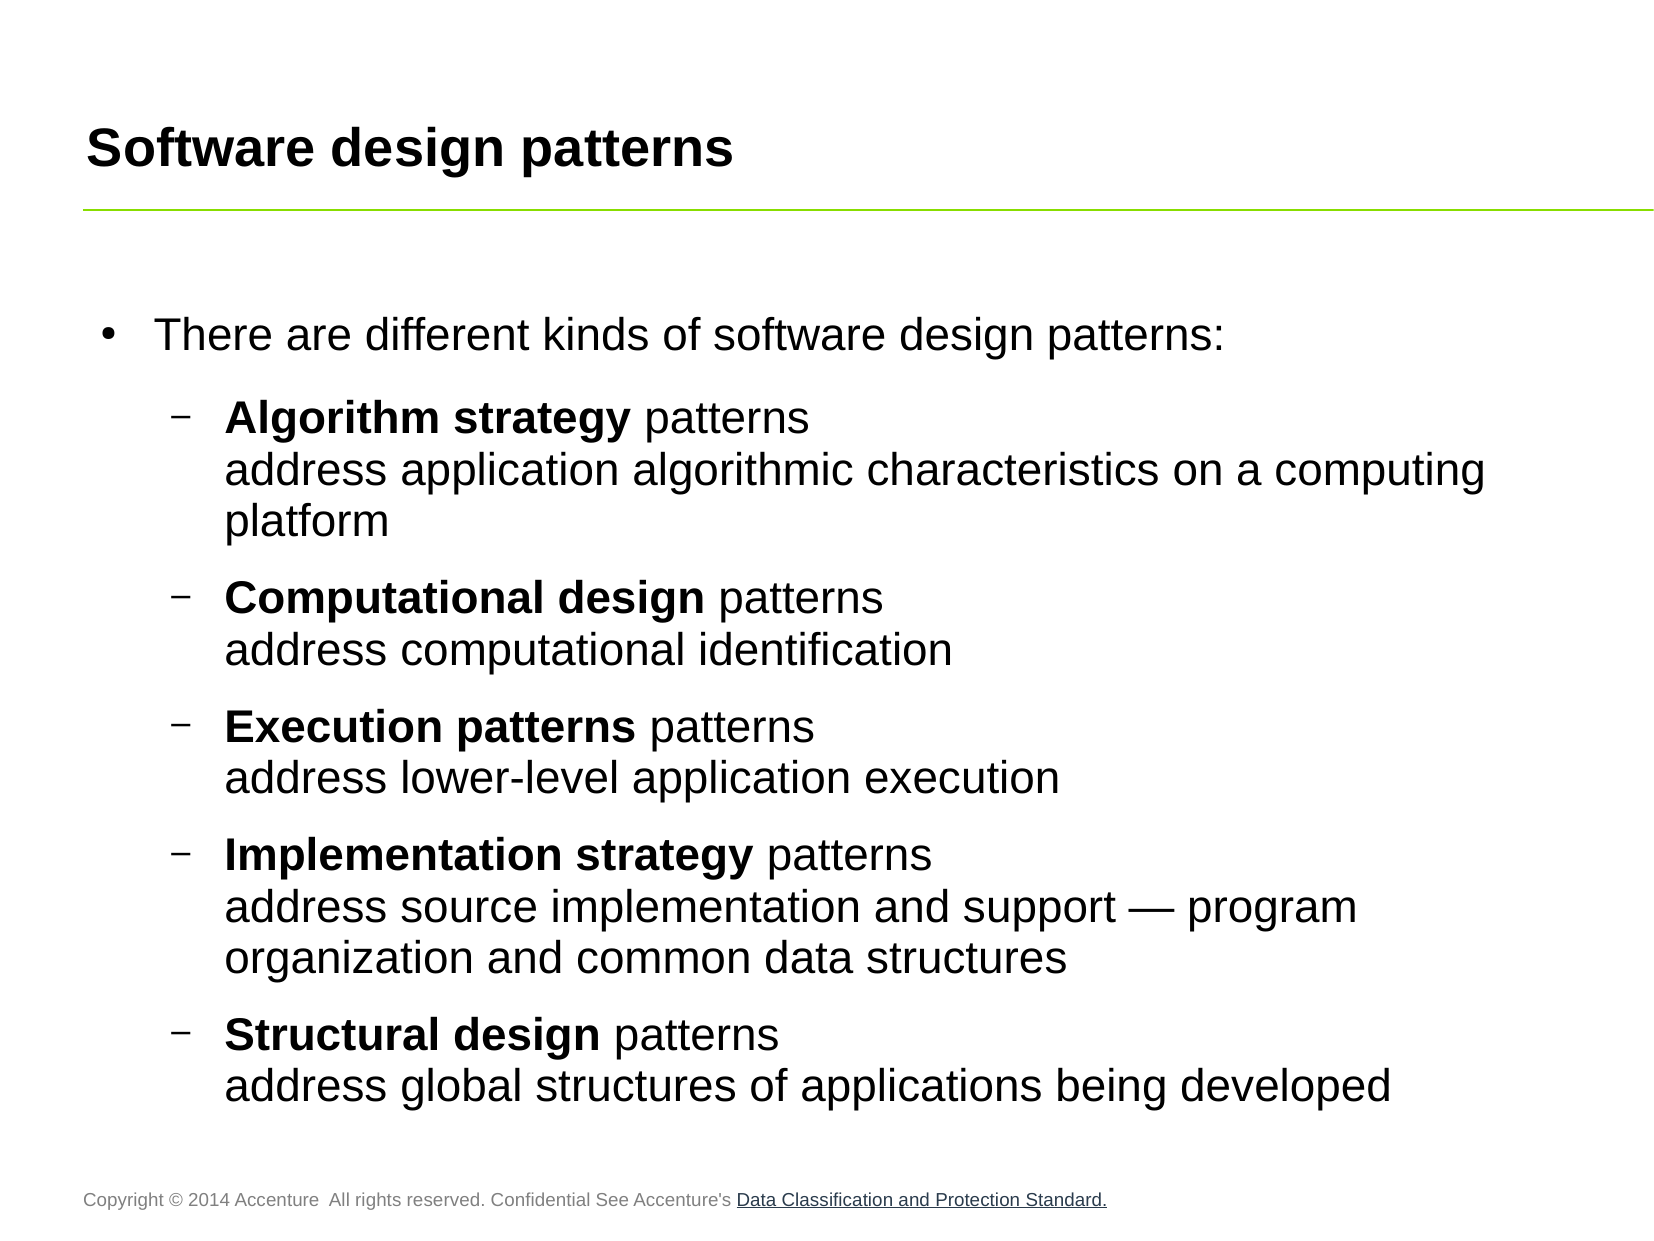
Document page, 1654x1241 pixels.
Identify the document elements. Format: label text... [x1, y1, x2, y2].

list There are different kinds of software design patterns: Algorithm strategy patterns address application algorithmic characteristics on a computing platform Computational design patterns address computational identification Execution patterns patterns address lower-level application execution Implementation strategy patterns address source implementation and support — program organization and common data structures Structural design patterns address global structures of applications being developed [82, 225, 1621, 1171]
title Software design patterns [86, 70, 1591, 225]
